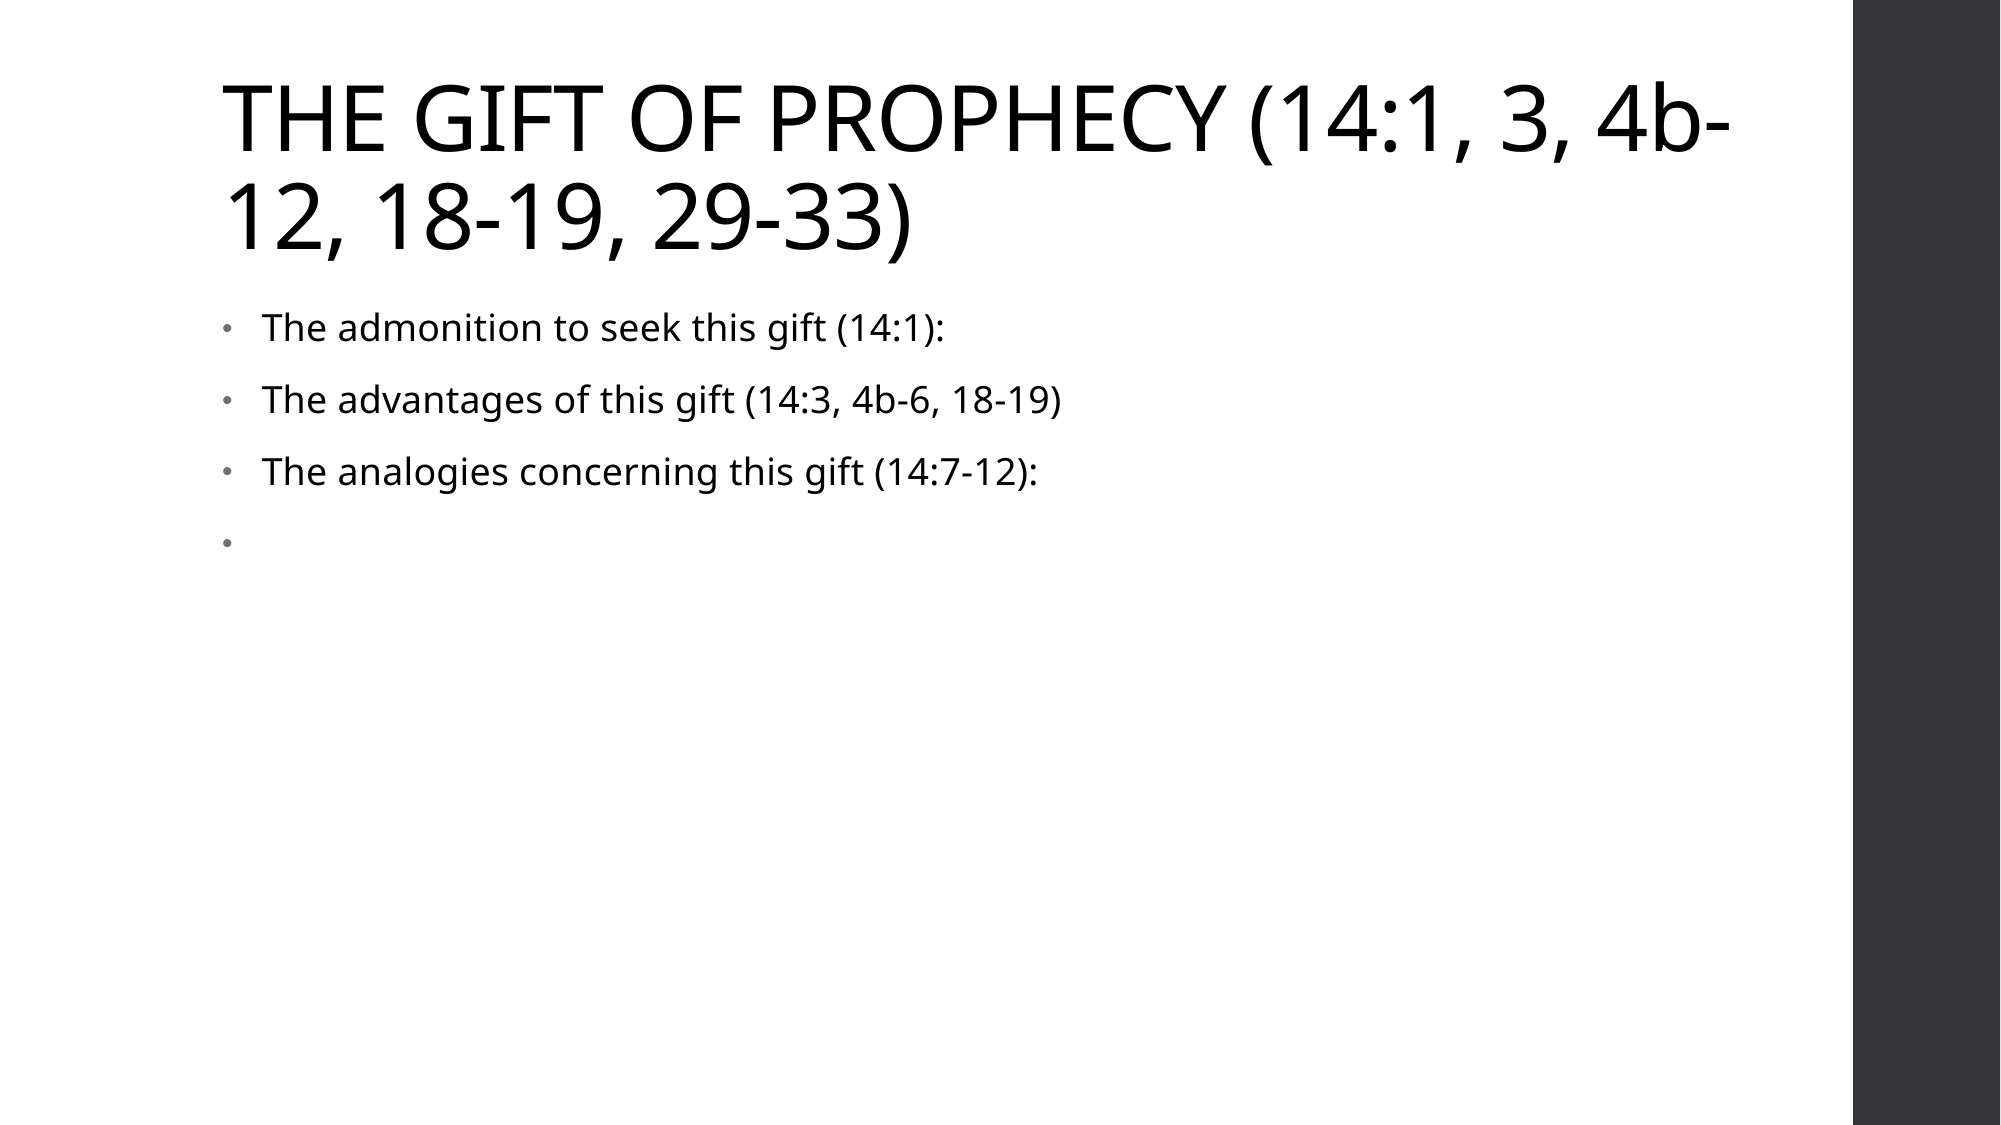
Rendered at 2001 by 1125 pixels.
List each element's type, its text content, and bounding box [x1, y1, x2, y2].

list The admonition to seek this gift (14:1): The advantages of this gift (14:3, 4b-6, 18-19) The analogies concerning this gift (14:7-12): [206, 299, 1617, 1014]
title THE GIFT OF PROPHECY (14:1, 3, 4b-12, 18-19, 29-33) [206, 60, 1797, 278]
